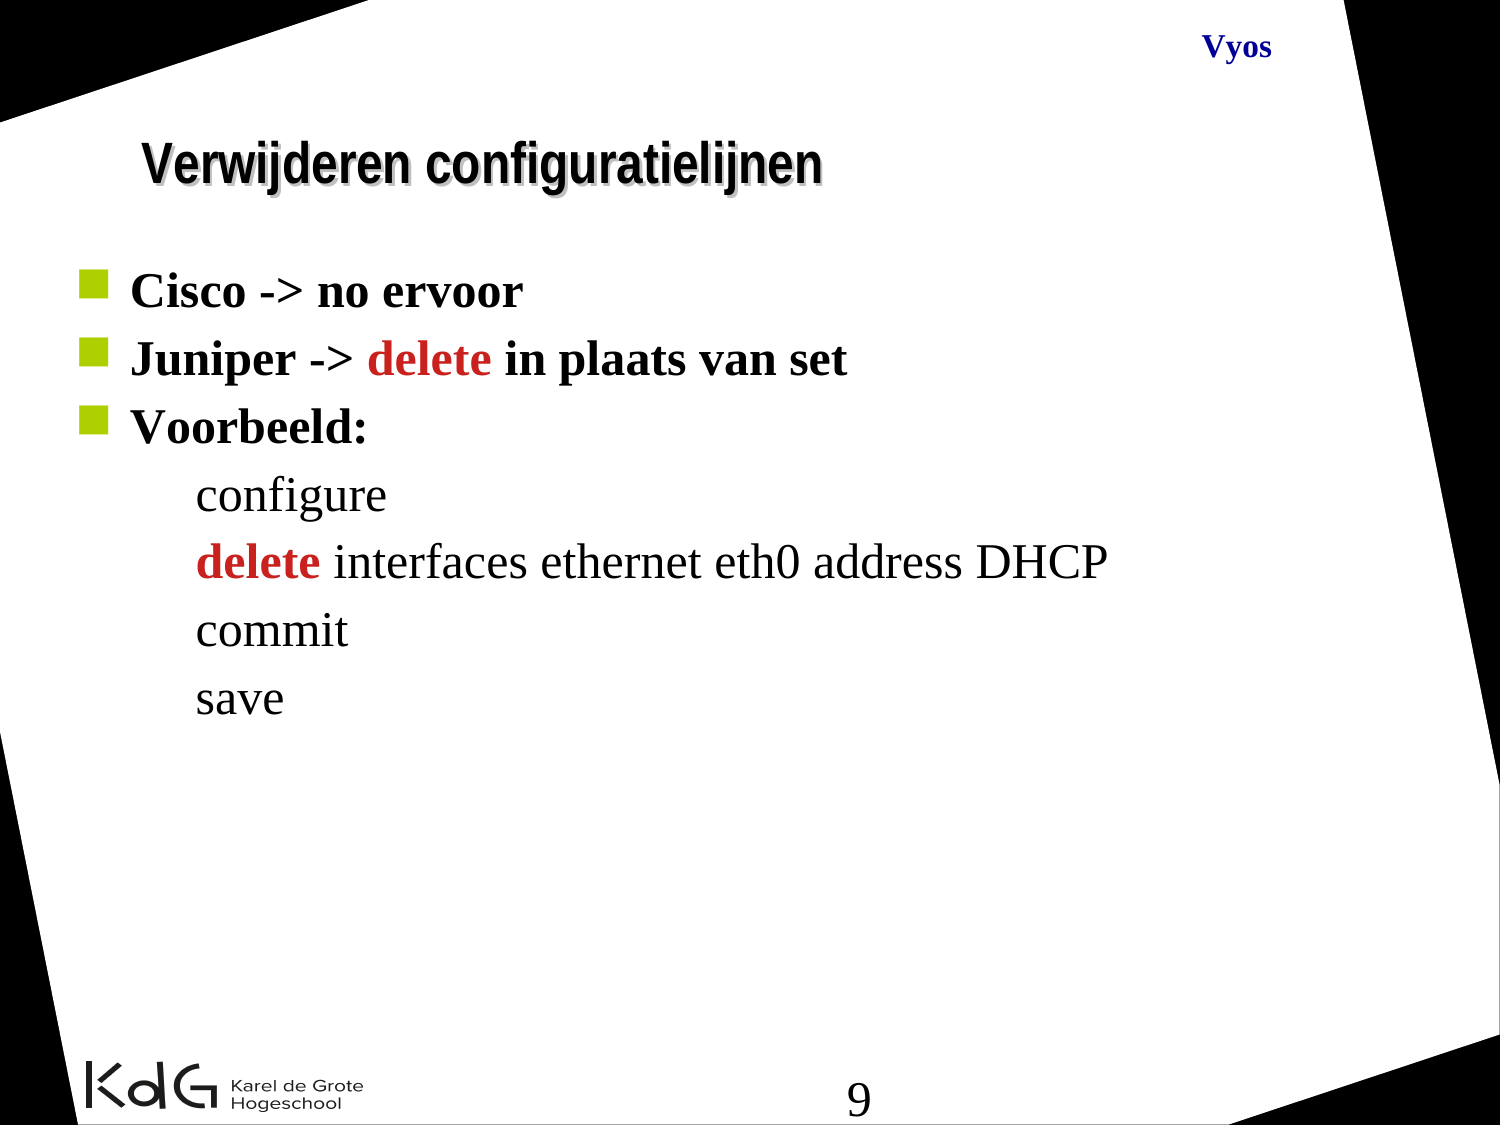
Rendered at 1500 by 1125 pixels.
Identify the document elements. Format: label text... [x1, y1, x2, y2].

picture [86, 1061, 363, 1112]
list Cisco -> no ervoor Juniper -> delete in plaats van set Voorbeeld: configure delete interfaces ethernet eth0 address DHCP commit save [75, 263, 1425, 1037]
title Verwijderen configuratielijnen [141, 72, 1447, 253]
